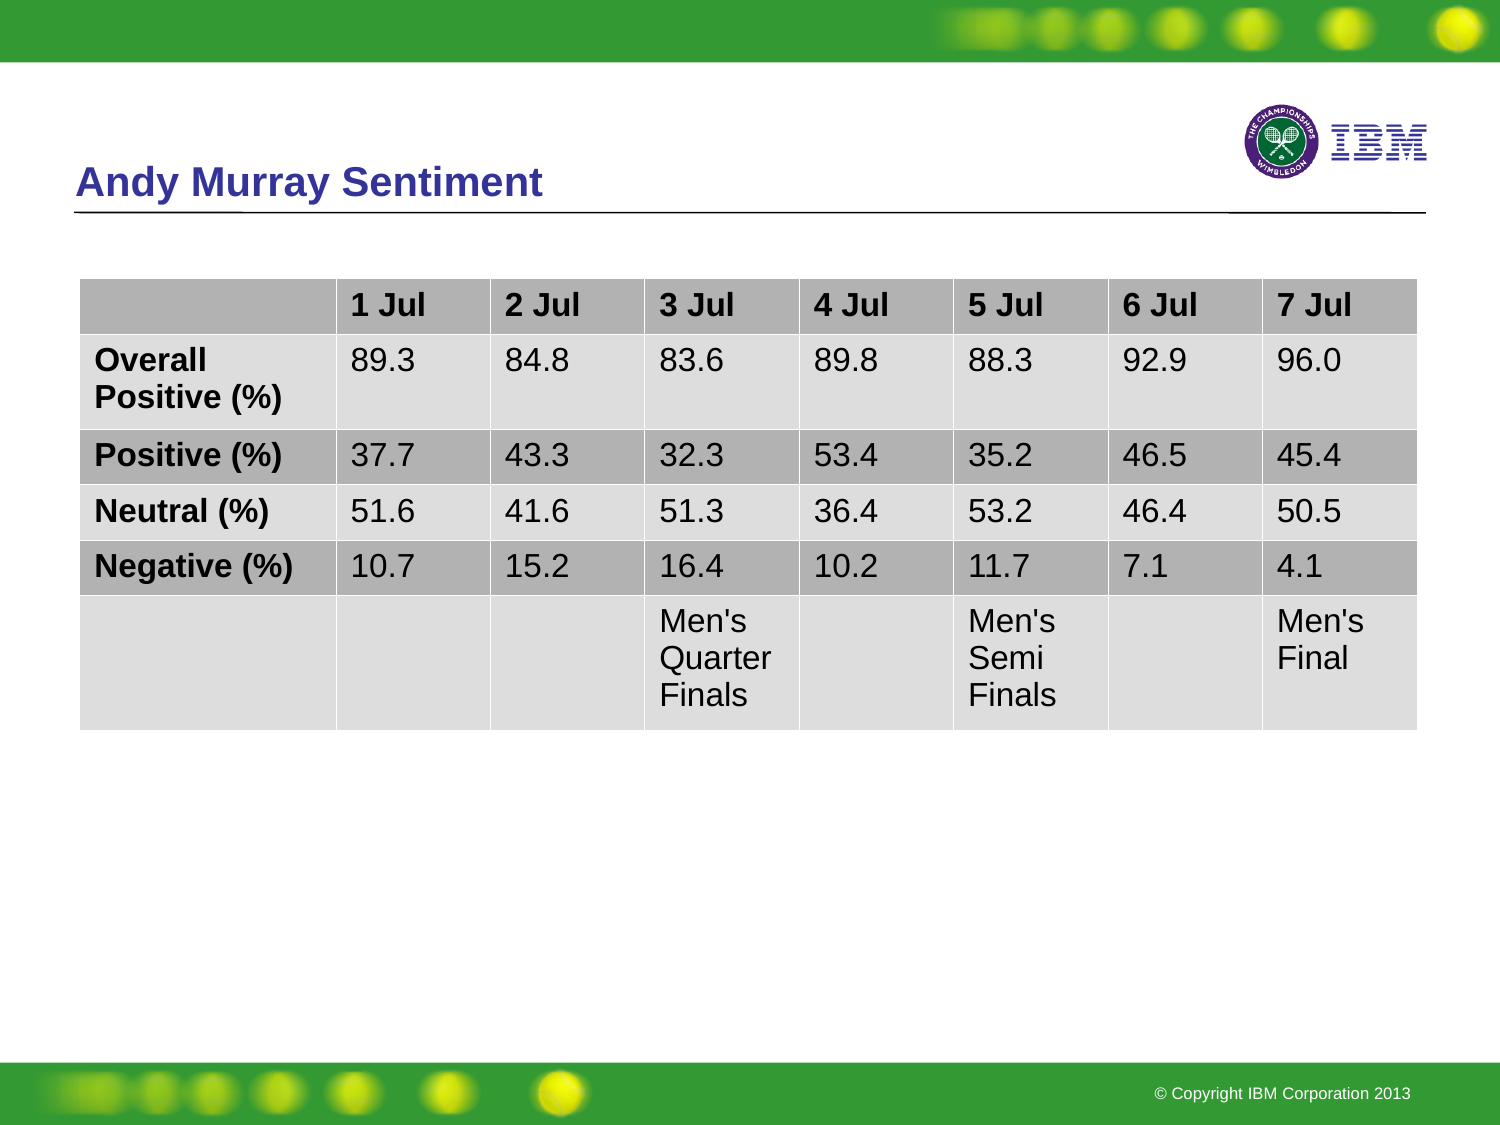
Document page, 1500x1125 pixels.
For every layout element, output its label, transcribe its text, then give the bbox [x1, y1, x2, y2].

table_cell Negative (%) [80, 541, 336, 595]
table_cell 89.8 [800, 335, 953, 429]
table_header 5 Jul [954, 279, 1108, 334]
table_cell 51.6 [337, 485, 490, 540]
table_header 3 Jul [645, 279, 799, 334]
table_header 2 Jul [491, 279, 644, 334]
table_cell 50.5 [1263, 485, 1417, 540]
table_cell 45.4 [1263, 430, 1417, 484]
table_cell 35.2 [954, 430, 1108, 484]
table_cell [1109, 596, 1262, 730]
table_cell [337, 596, 490, 730]
table_cell 36.4 [800, 485, 953, 540]
table_cell 10.7 [337, 541, 490, 595]
table_cell Men's Final [1263, 596, 1417, 730]
table_cell 84.8 [491, 335, 644, 429]
table_cell [80, 596, 336, 730]
table_header 4 Jul [800, 279, 953, 334]
title Andy Murray Sentiment [75, 75, 1425, 213]
picture [1425, 117, 1432, 165]
table_cell 37.7 [337, 430, 490, 484]
table_cell 11.7 [954, 541, 1108, 595]
table_cell 51.3 [645, 485, 799, 540]
table_cell 7.1 [1109, 541, 1262, 595]
table_cell 4.1 [1263, 541, 1417, 595]
table_cell 83.6 [645, 335, 799, 429]
table_cell Men's Quarter Finals [645, 596, 799, 730]
table_cell 41.6 [491, 485, 644, 540]
table_cell 53.2 [954, 485, 1108, 540]
table_cell 92.9 [1109, 335, 1262, 429]
table_header 7 Jul [1263, 279, 1417, 334]
table_cell 89.3 [337, 335, 490, 429]
table_cell 46.5 [1109, 430, 1262, 484]
table_cell 16.4 [645, 541, 799, 595]
table_cell Neutral (%) [80, 485, 336, 540]
table_cell 43.3 [491, 430, 644, 484]
table_cell 96.0 [1263, 335, 1417, 429]
table_cell 46.4 [1109, 485, 1262, 540]
table_cell Positive (%) [80, 430, 336, 484]
table_cell [800, 596, 953, 730]
table_cell 32.3 [645, 430, 799, 484]
table_header 1 Jul [337, 279, 490, 334]
table_cell Men's Semi Finals [954, 596, 1108, 730]
table_cell 88.3 [954, 335, 1108, 429]
picture [903, 4, 1492, 55]
table_cell 10.2 [800, 541, 953, 595]
table_header [80, 279, 336, 334]
table_cell [491, 596, 644, 730]
table_cell 53.4 [800, 430, 953, 484]
table_header 6 Jul [1109, 279, 1262, 334]
picture [5, 1068, 595, 1120]
table_cell Overall Positive (%) [80, 335, 336, 429]
table_cell 15.2 [491, 541, 644, 595]
